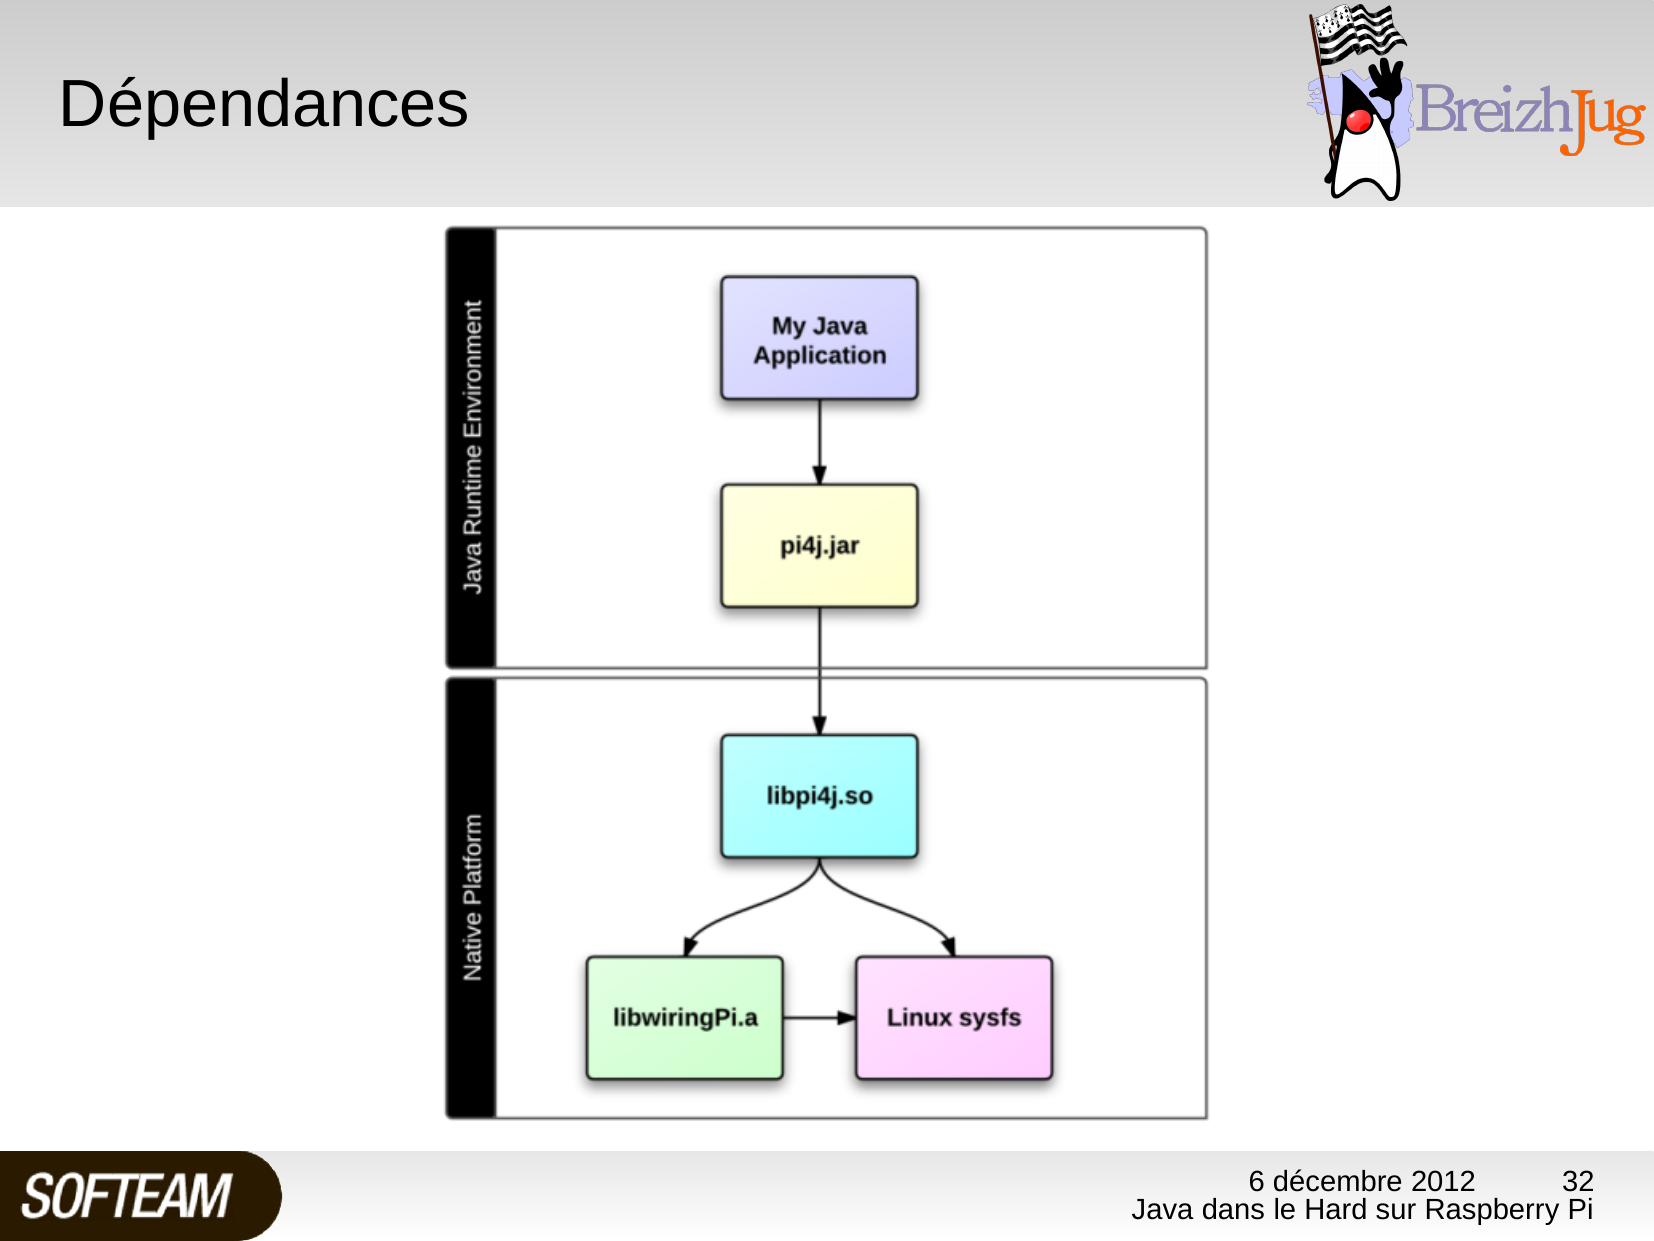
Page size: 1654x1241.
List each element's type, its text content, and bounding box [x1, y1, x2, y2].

picture [1299, 0, 1654, 206]
picture [0, 1151, 286, 1241]
picture [428, 210, 1226, 1138]
title Dépendances [59, 29, 1359, 178]
